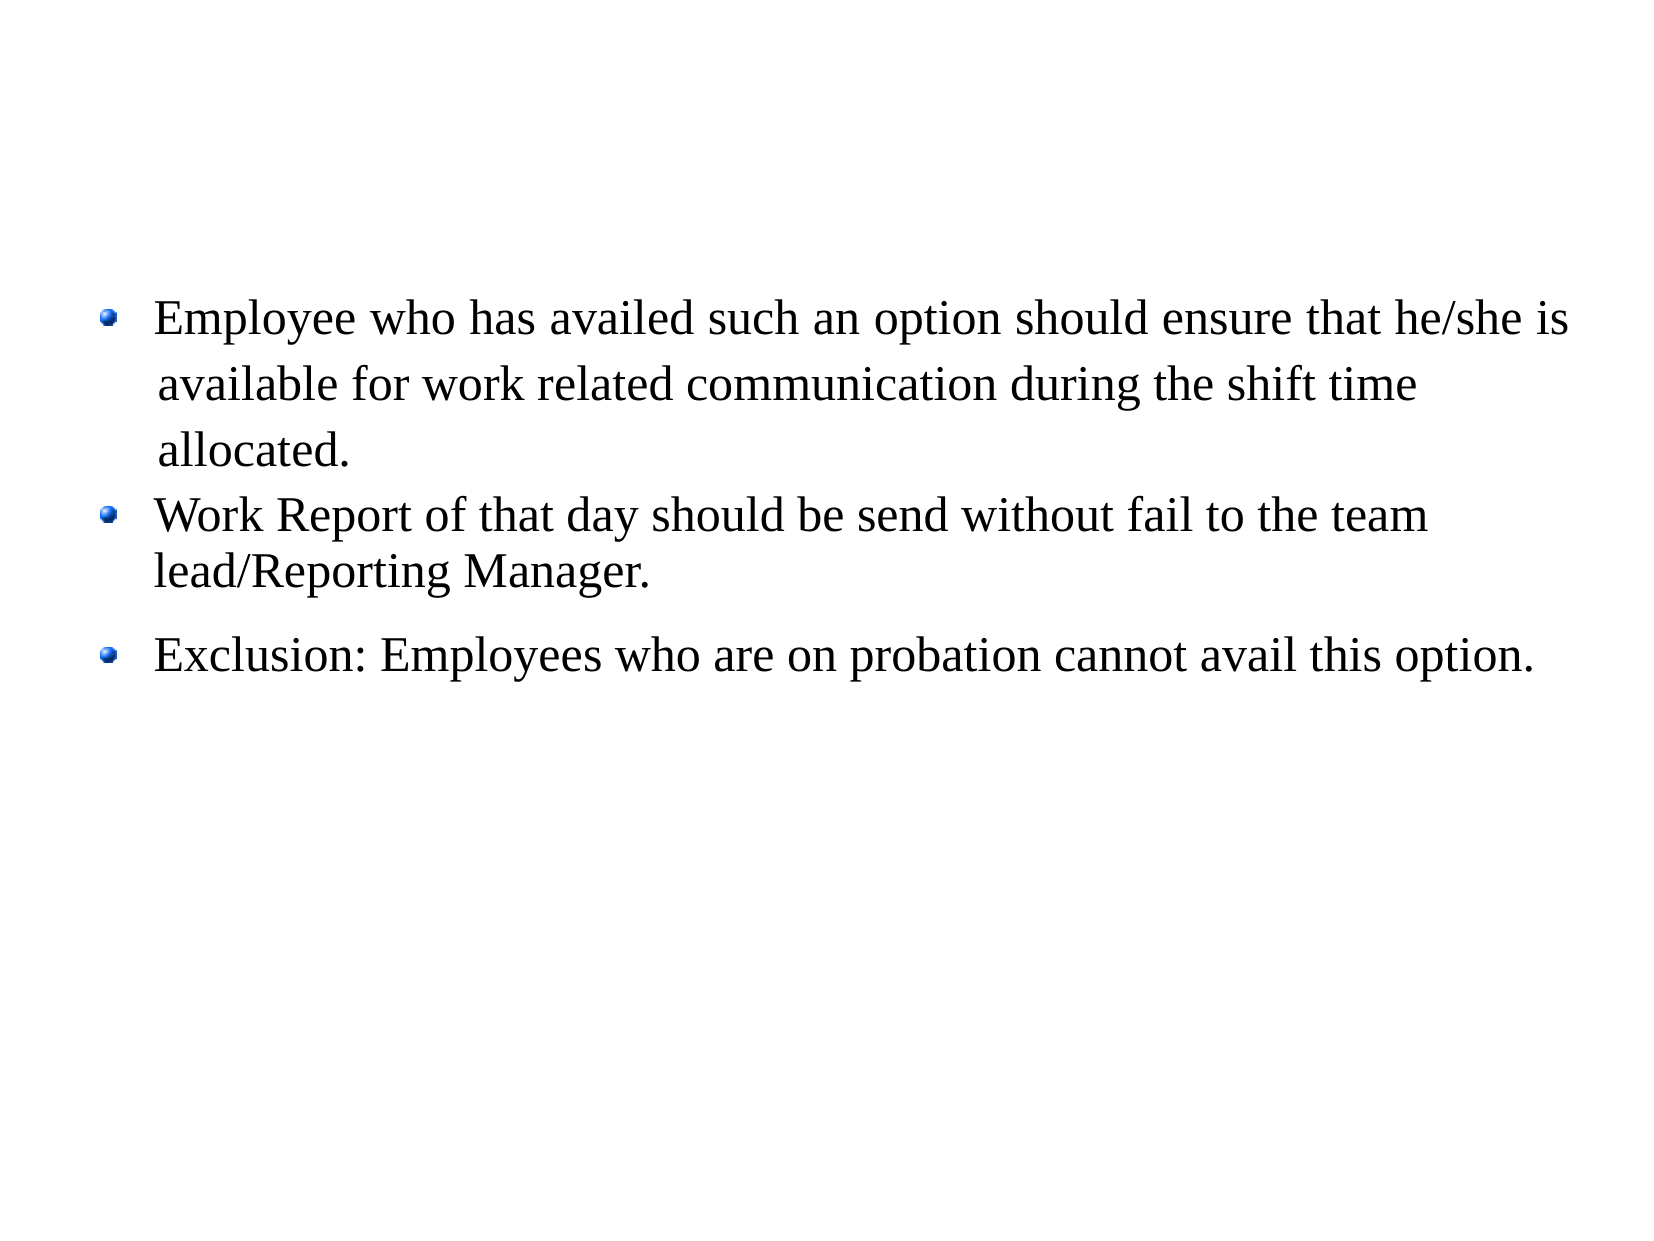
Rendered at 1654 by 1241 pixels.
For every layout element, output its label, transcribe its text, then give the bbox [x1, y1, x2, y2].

list Employee who has availed such an option should ensure that he/she is available for work related communication during the shift time allocated. Work Report of that day should be send without fail to the team lead/Reporting Manager. Exclusion: Employees who are on probation cannot avail this option. [82, 290, 1571, 1010]
